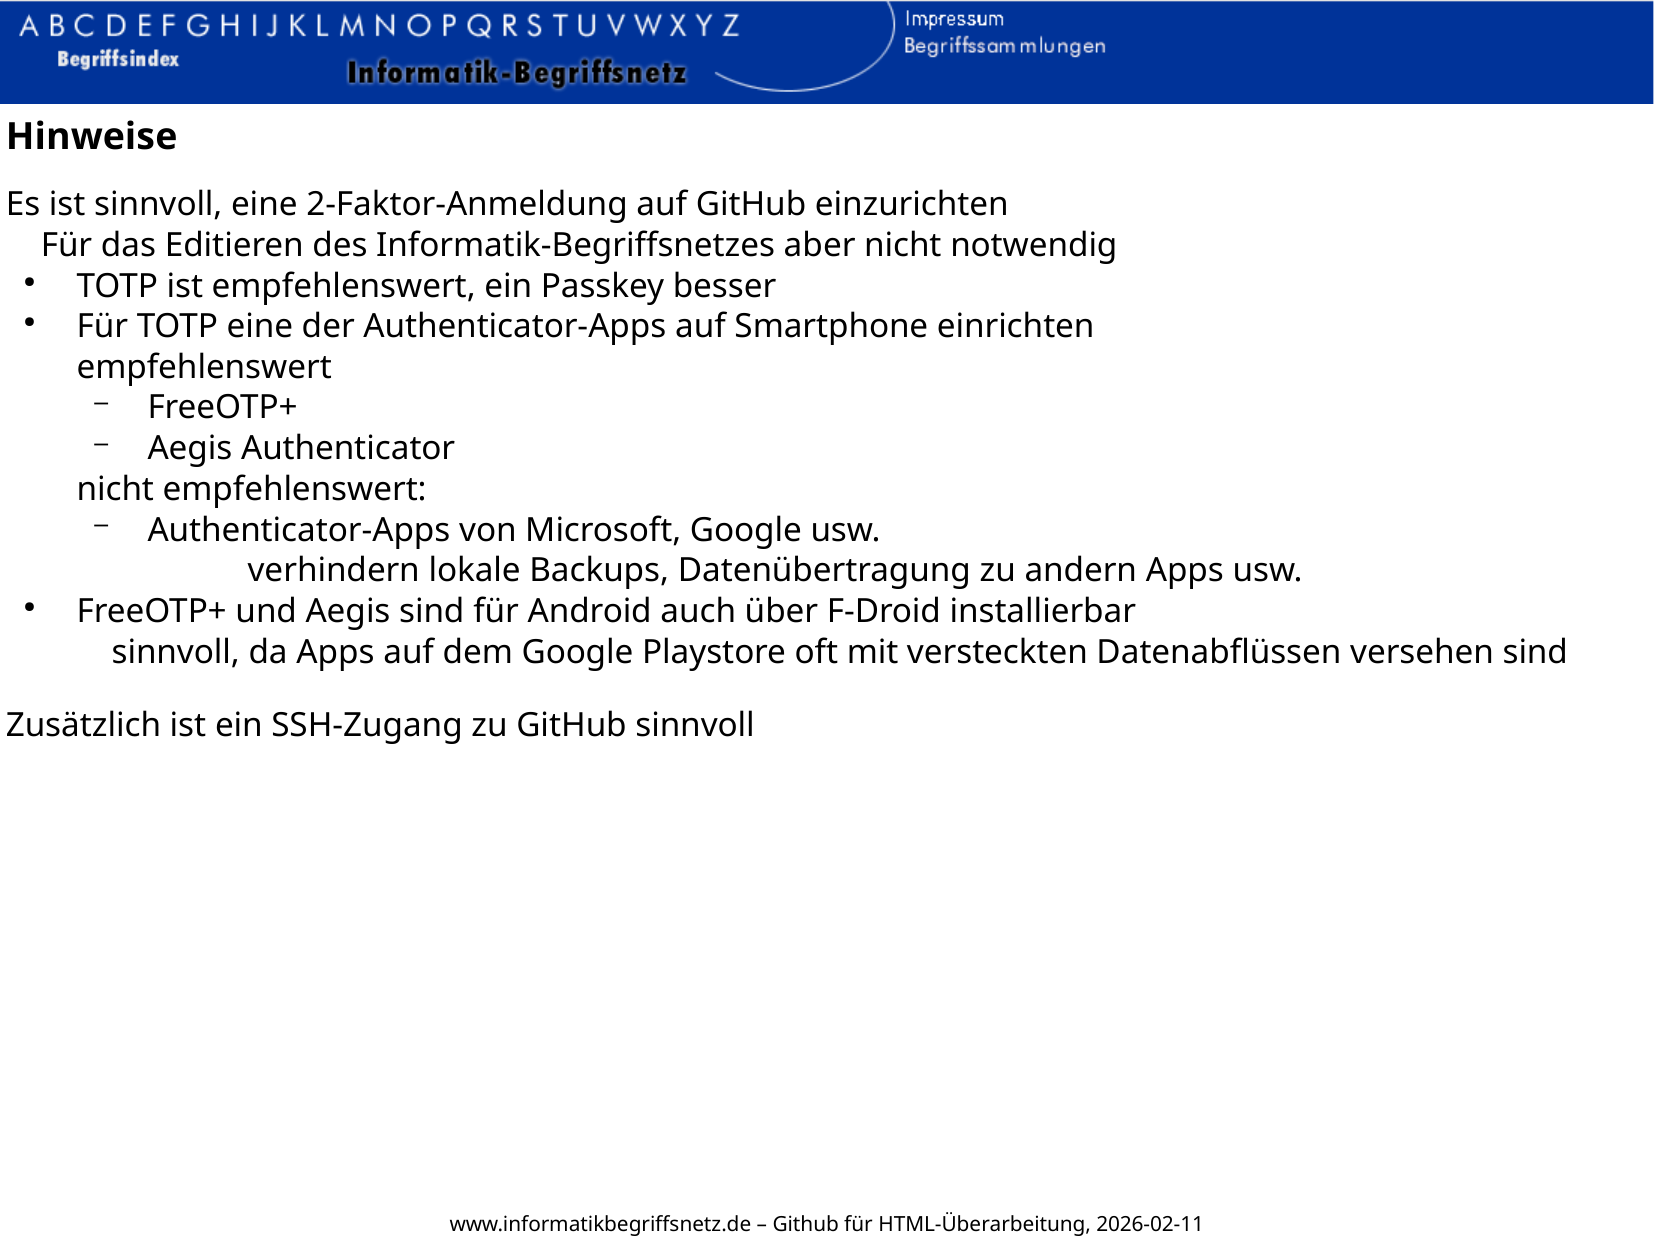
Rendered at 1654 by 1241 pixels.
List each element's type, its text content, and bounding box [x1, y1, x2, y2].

title Hinweise [5, 109, 1648, 175]
list Es ist sinnvoll, eine 2-Faktor-Anmeldung auf GitHub einzurichten Für das Editieren des Informatik-Begriffsnetzes aber nicht notwendig TOTP ist empfehlenswert, ein Passkey besser Für TOTP eine der Authenticator-Apps auf Smartphone einrichten empfehlenswert FreeOTP+ Aegis Authenticator nicht empfehlenswert: Authenticator-Apps von Microsoft, Google usw. verhindern lokale Backups, Datenübertragung zu andern Apps usw. FreeOTP+ und Aegis sind für Android auch über F-Droid installierbar sinnvoll, da Apps auf dem Google Playstore oft mit versteckten Datenabflüssen versehen sind Zusätzlich ist ein SSH-Zugang zu GitHub sinnvoll [5, 183, 1648, 1208]
picture [0, 0, 1654, 104]
